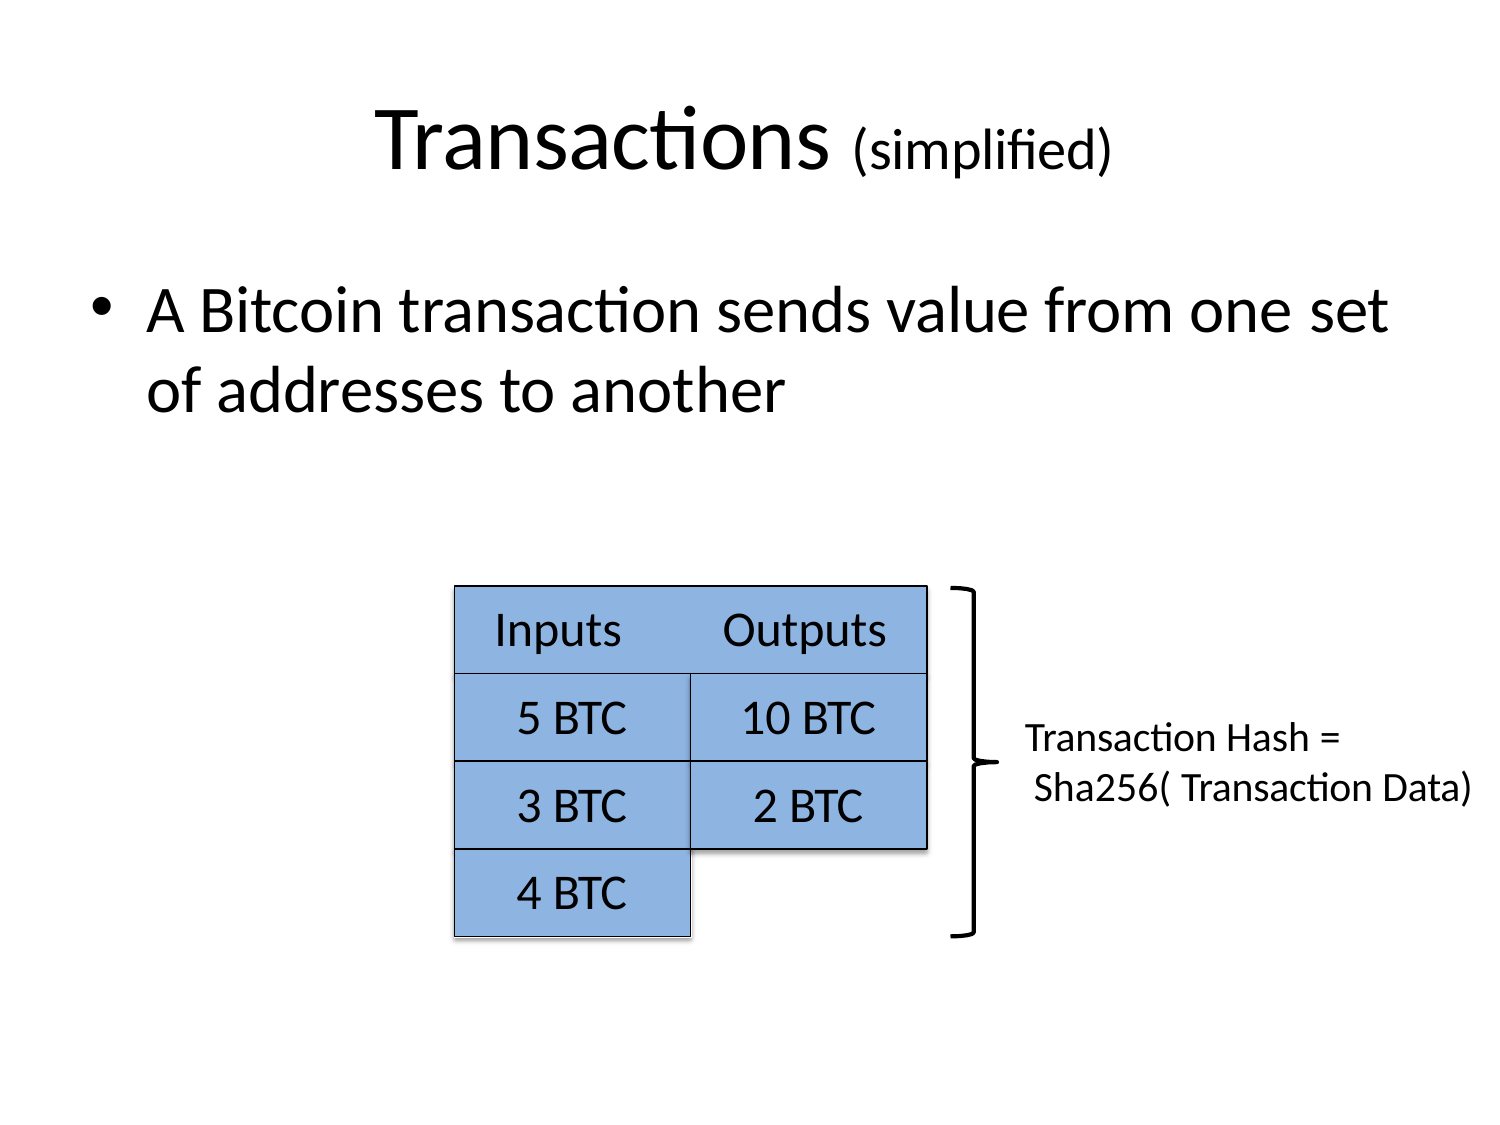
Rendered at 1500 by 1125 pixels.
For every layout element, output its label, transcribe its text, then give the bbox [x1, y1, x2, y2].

text_box A Bitcoin transaction sends value from one set of addresses to another [87, 265, 1401, 426]
text_box 3 BTC [514, 771, 631, 833]
text_box 10 BTC [738, 684, 880, 745]
title Transactions (simplified) [90, 33, 1410, 266]
text_box Outputs [720, 596, 890, 657]
text_box Transaction Hash = Sha256( Transaction Data) [1022, 709, 1479, 810]
text_box 4 BTC [514, 859, 631, 920]
text_box [446, 581, 936, 948]
text_box 5 BTC [514, 684, 631, 745]
text_box Inputs [492, 596, 625, 657]
text_box 2 BTC [750, 771, 867, 833]
